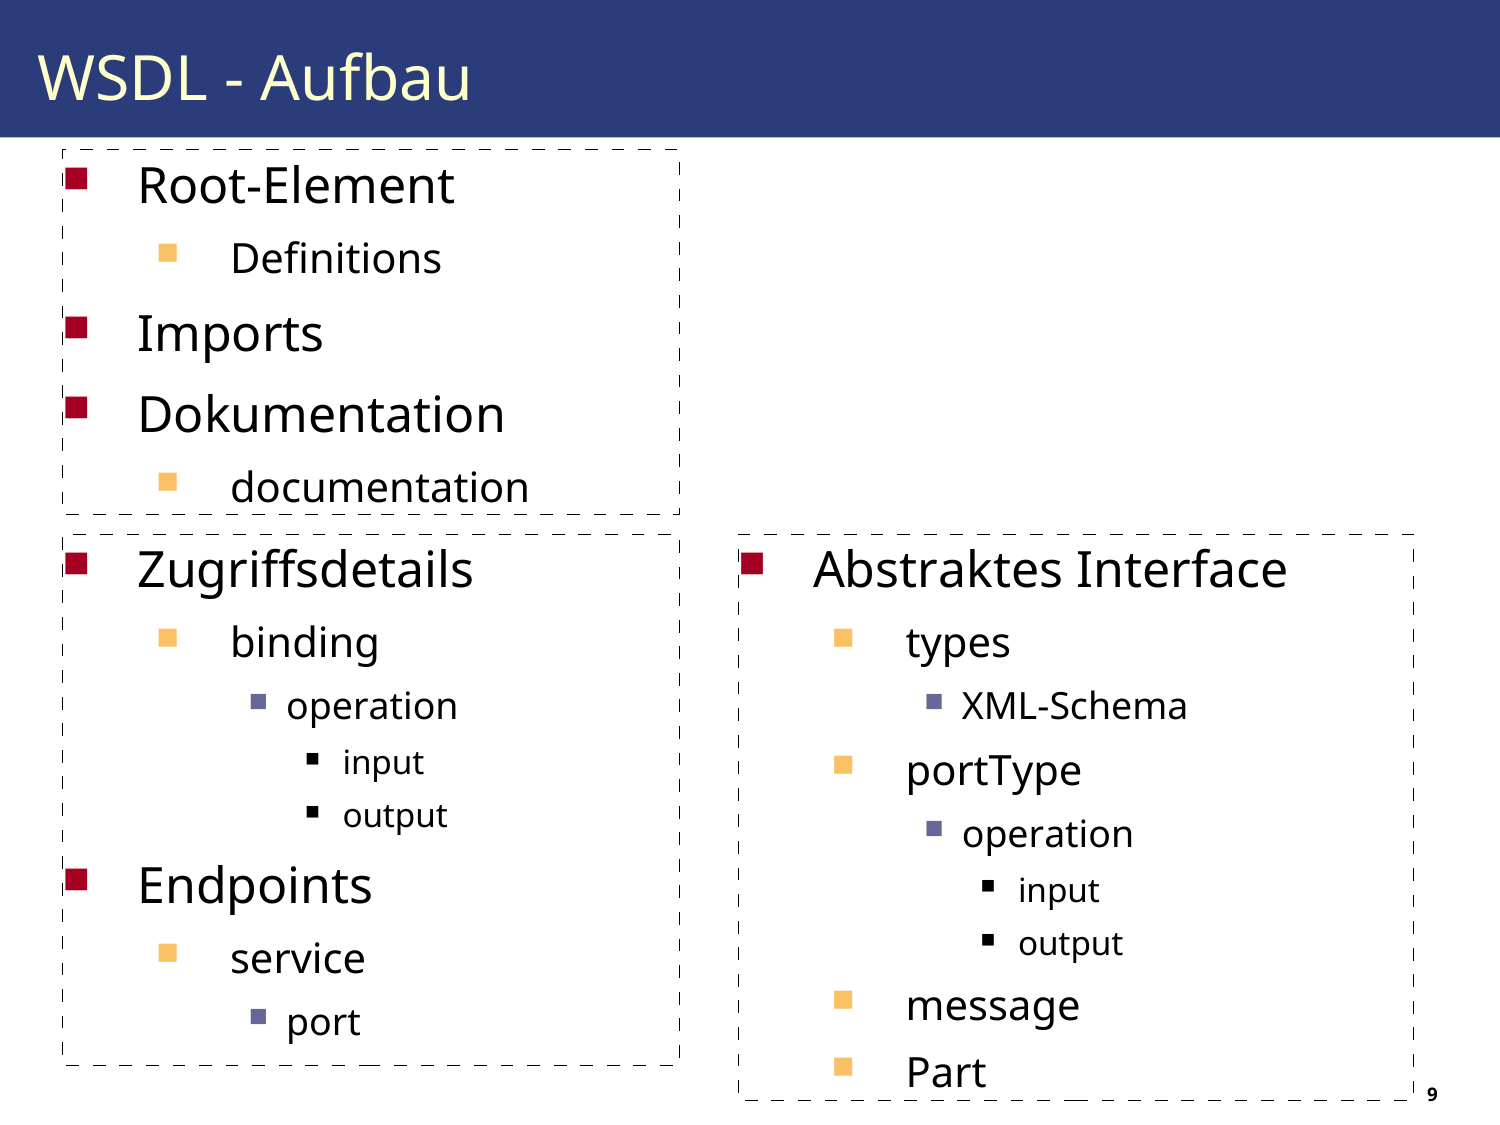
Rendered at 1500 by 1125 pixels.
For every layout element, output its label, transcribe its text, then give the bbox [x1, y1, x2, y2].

list Root-Element Definitions Imports Dokumentation documentation [62, 149, 680, 502]
list Zugriffsdetails binding operation input output Endpoints service port [62, 534, 680, 1066]
text_box <Nummer> [1412, 1077, 1500, 1117]
text_box WSDL - Aufbau [37, 0, 1476, 151]
list Abstraktes Interface types XML-Schema portType operation input output message Part [738, 534, 1414, 1066]
